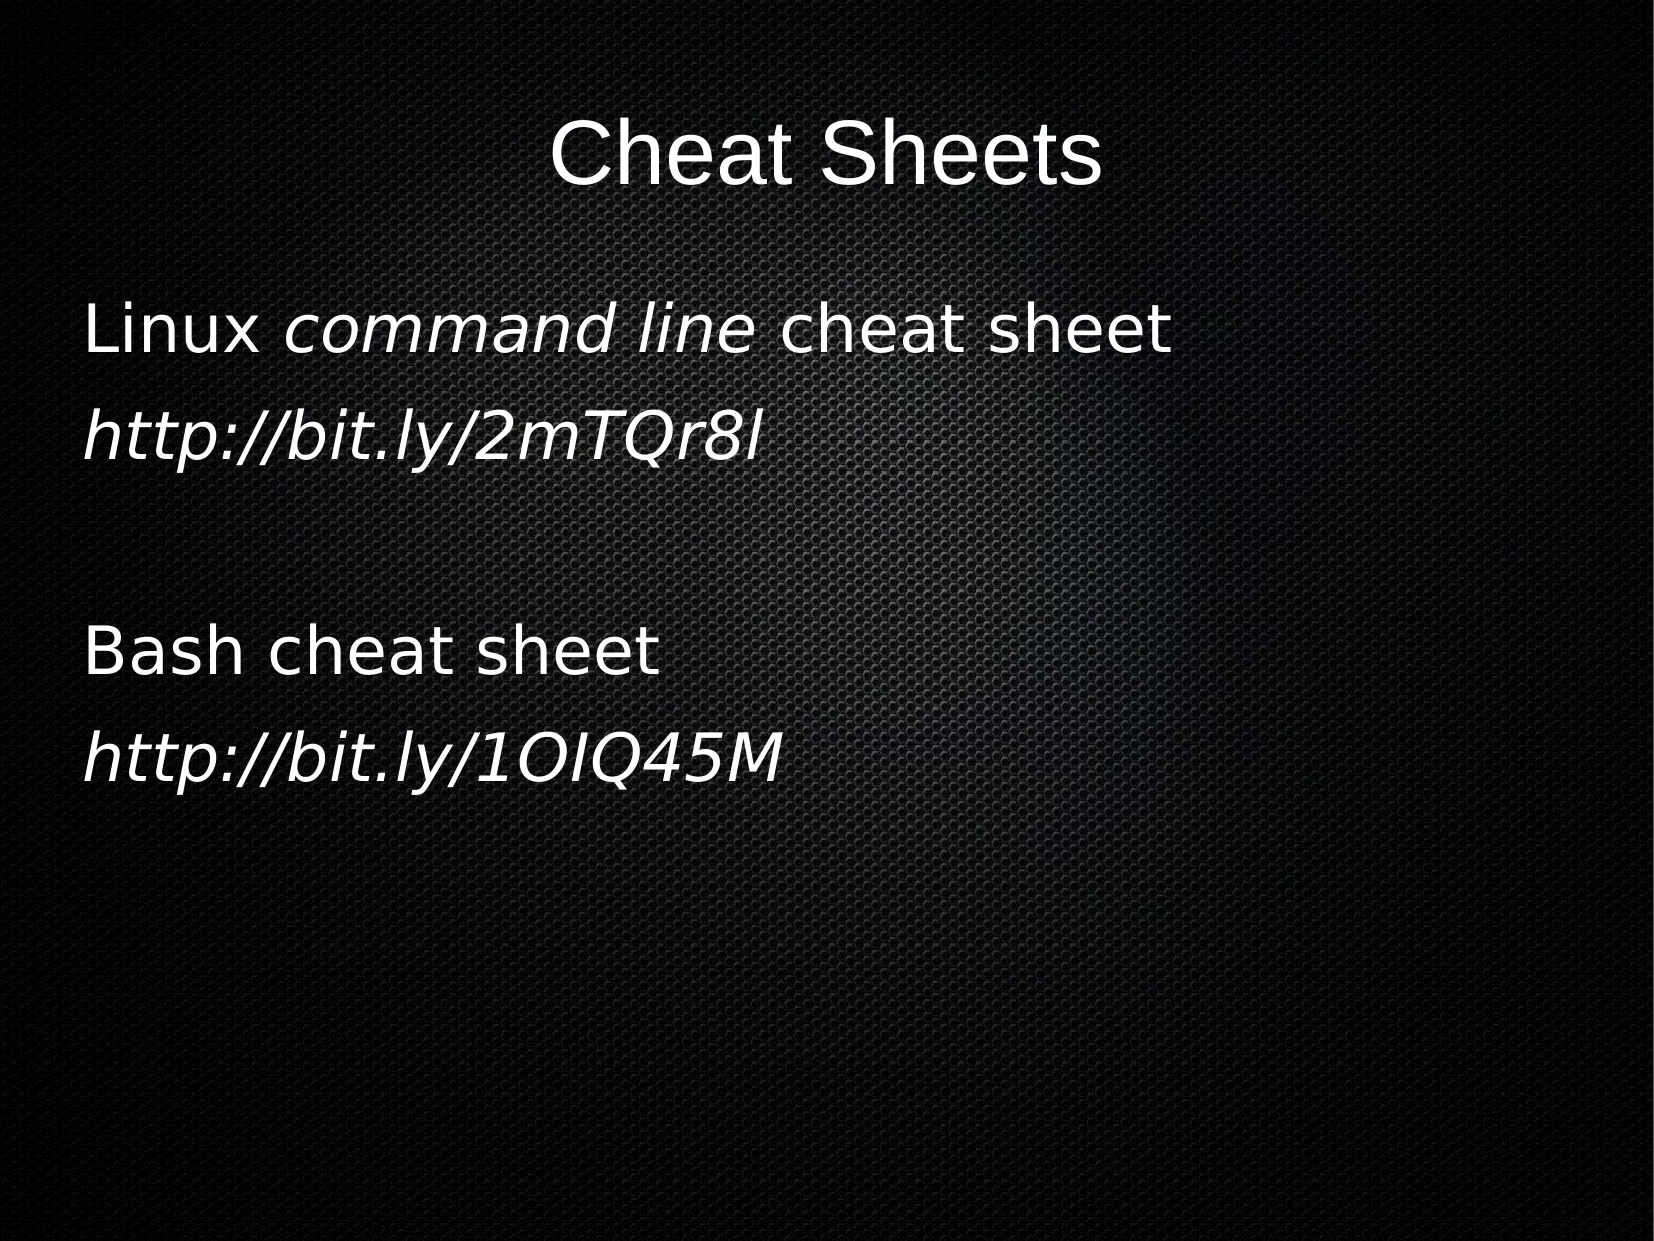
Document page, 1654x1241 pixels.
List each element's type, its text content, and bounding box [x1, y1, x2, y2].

picture [0, 0, 1654, 1241]
list Linux command line cheat sheet http://bit.ly/2mTQr8l Bash cheat sheet http://bit.ly/1OIQ45M [82, 290, 1571, 1010]
title Cheat Sheets [82, 49, 1571, 257]
